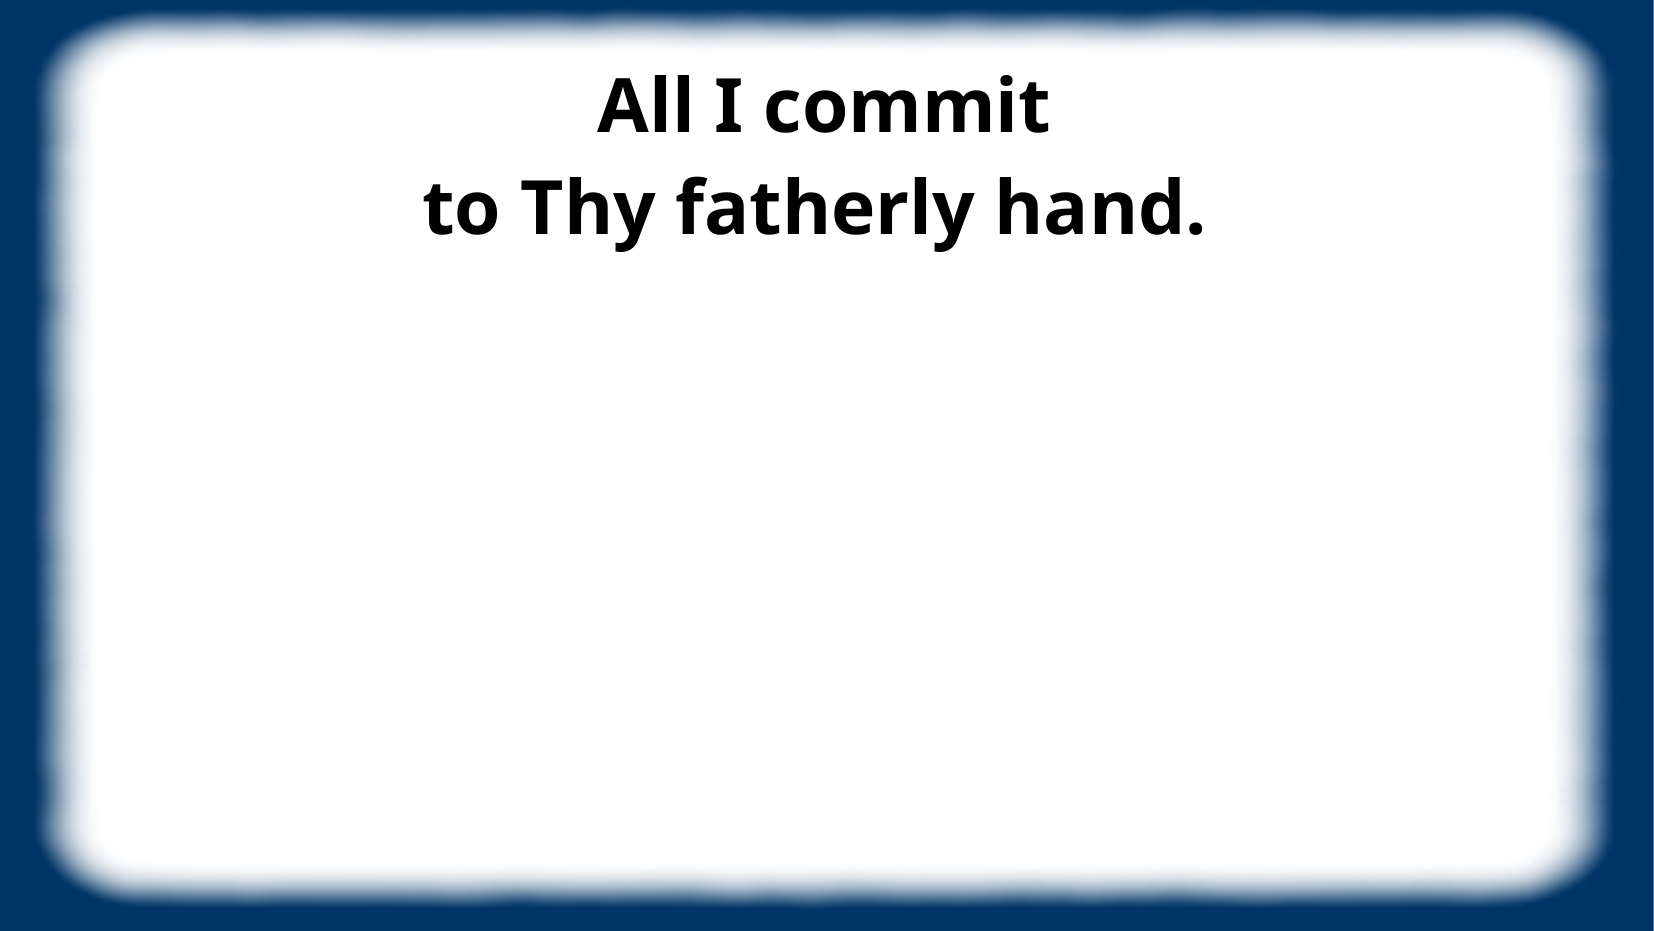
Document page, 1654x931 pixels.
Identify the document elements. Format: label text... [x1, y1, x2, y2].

text_box All I commit to Thy fatherly hand. [90, 45, 1561, 271]
picture [0, 0, 1654, 931]
